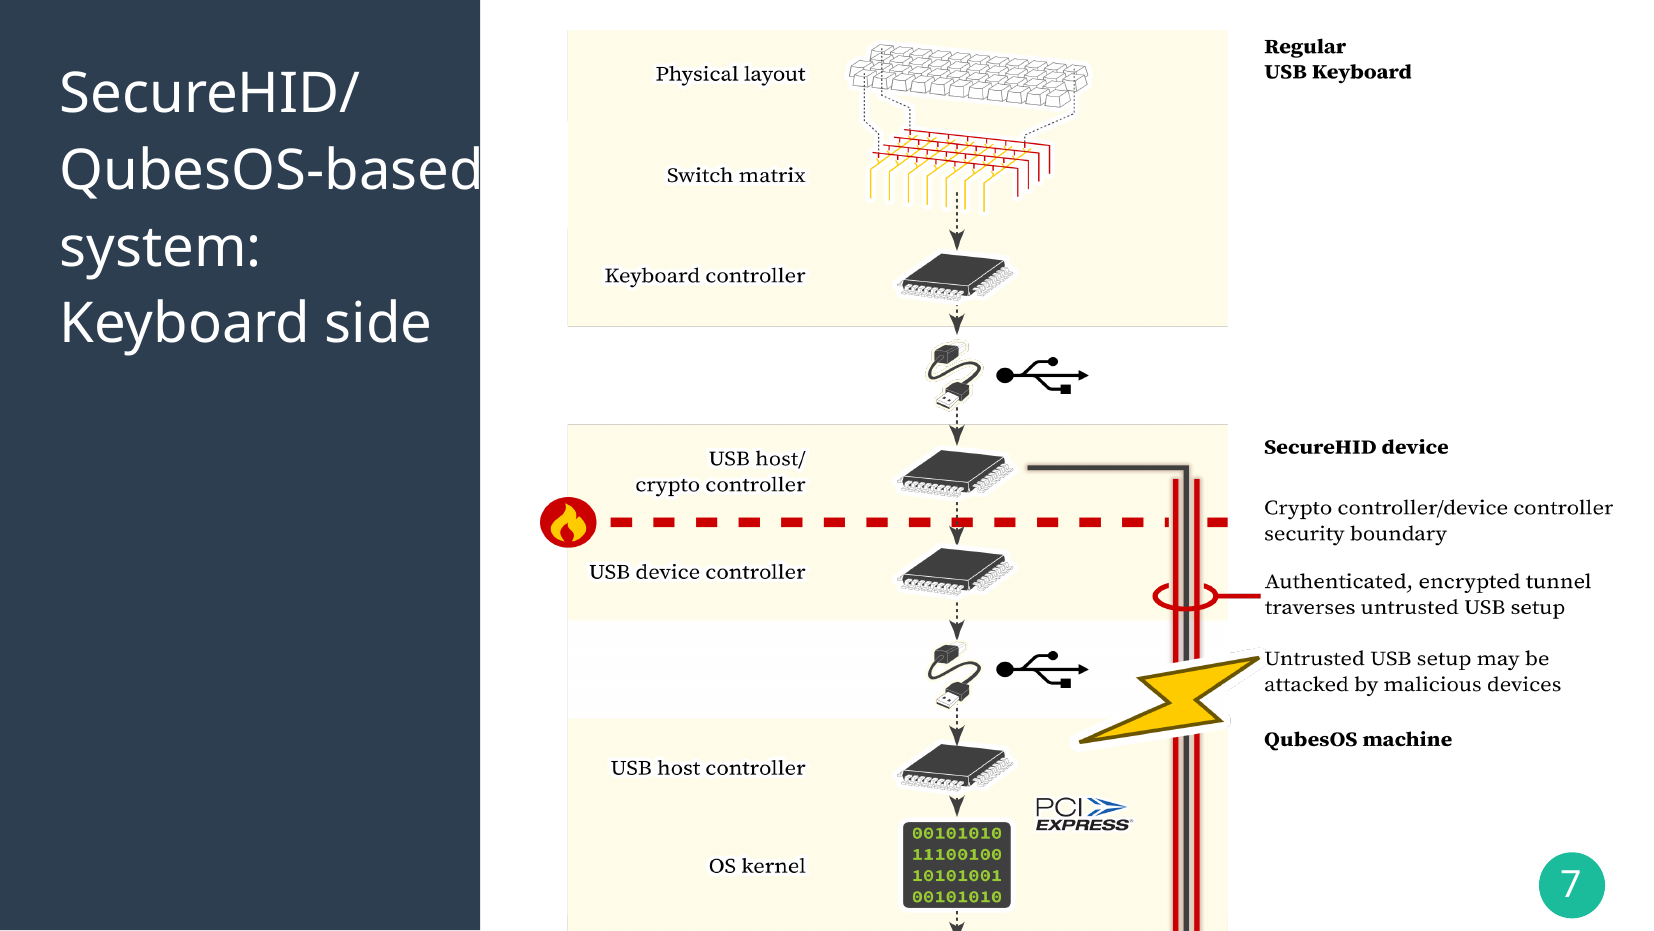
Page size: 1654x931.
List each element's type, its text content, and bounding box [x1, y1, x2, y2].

picture [540, 30, 1613, 931]
text_box <number> [1511, 838, 1630, 928]
text_box SecureHID/QubesOS-based system: Keyboard side [45, 45, 511, 466]
text_box [0, 0, 481, 931]
